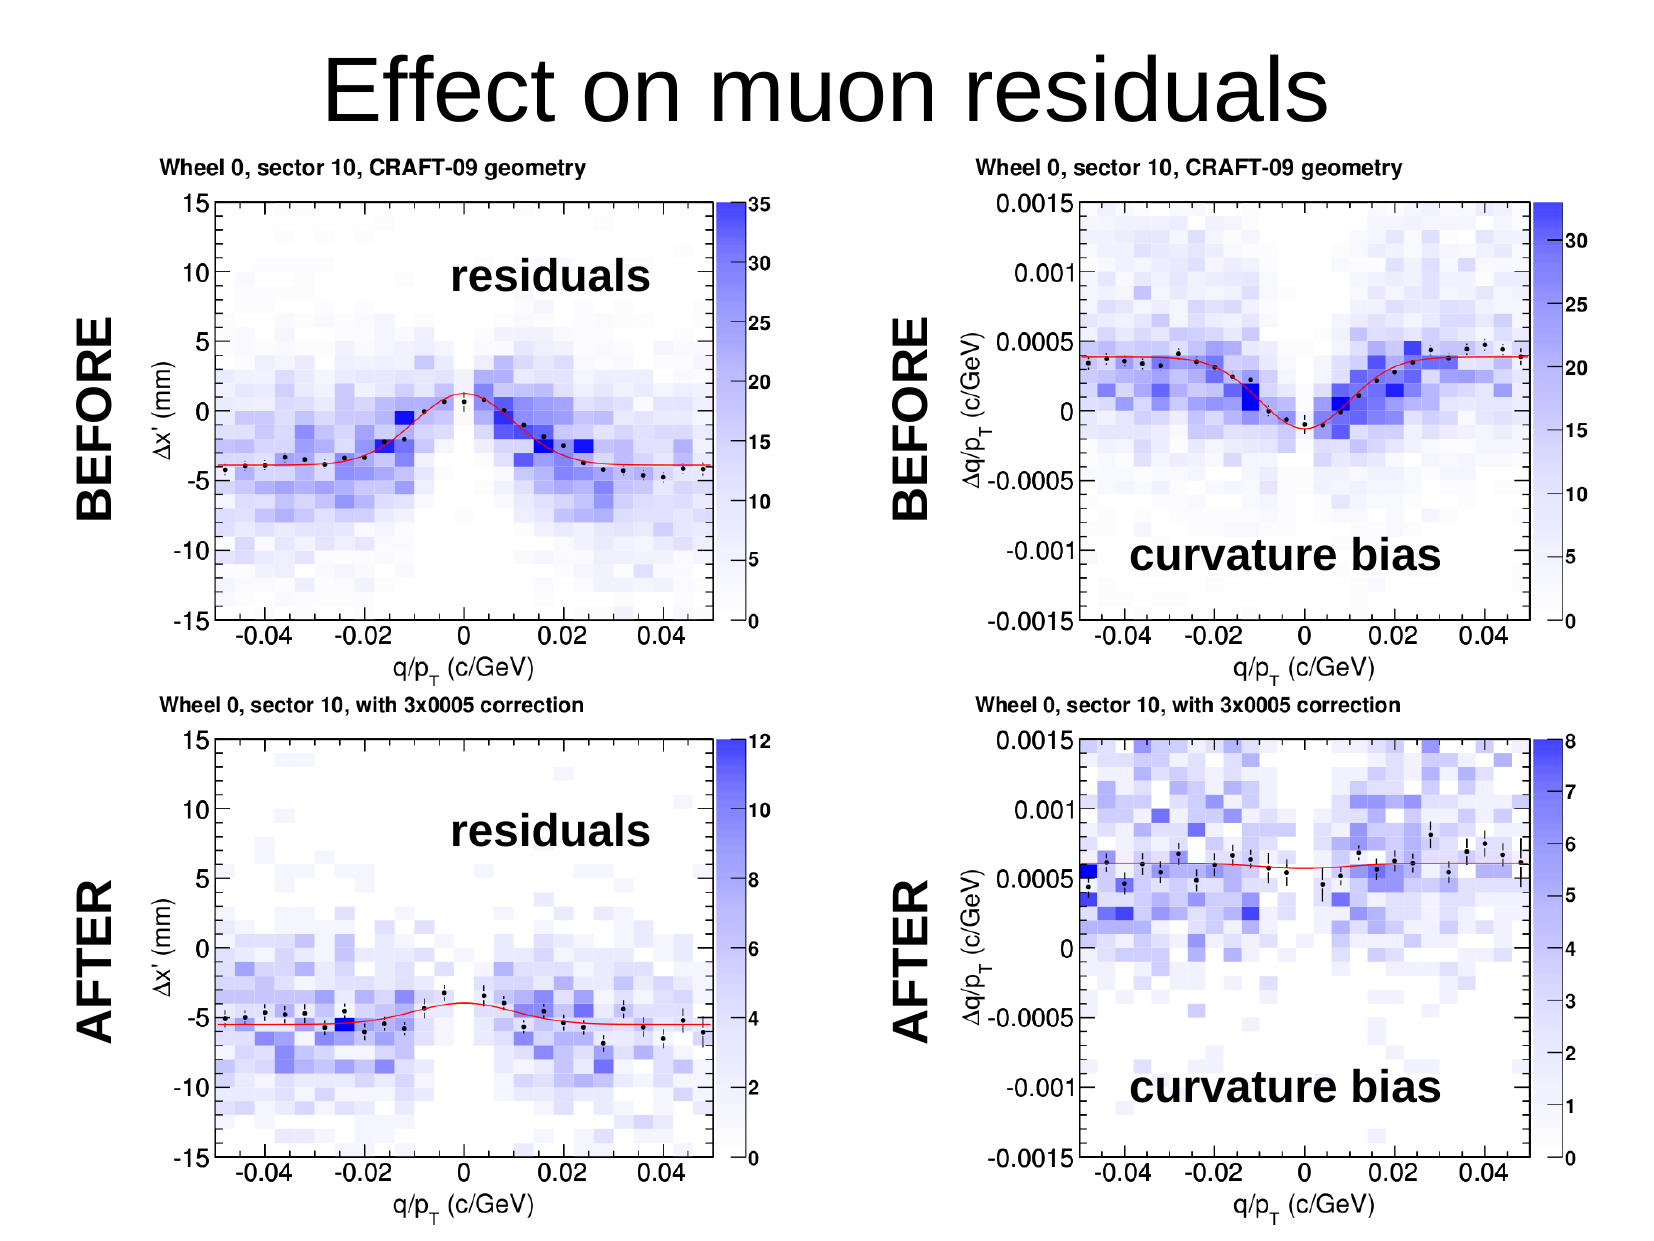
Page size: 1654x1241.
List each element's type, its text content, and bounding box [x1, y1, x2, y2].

text_box AFTER [867, 780, 947, 1144]
text_box curvature bias [1108, 1046, 1463, 1121]
text_box BEFORE [867, 238, 947, 602]
text_box AFTER [51, 780, 131, 1144]
picture [953, 149, 1607, 1227]
text_box residuals [423, 790, 678, 865]
text_box curvature bias [1108, 515, 1463, 590]
picture [137, 149, 790, 1227]
text_box residuals [423, 235, 678, 310]
text_box BEFORE [51, 238, 131, 602]
text_box Effect on muon residuals [82, 0, 1571, 186]
